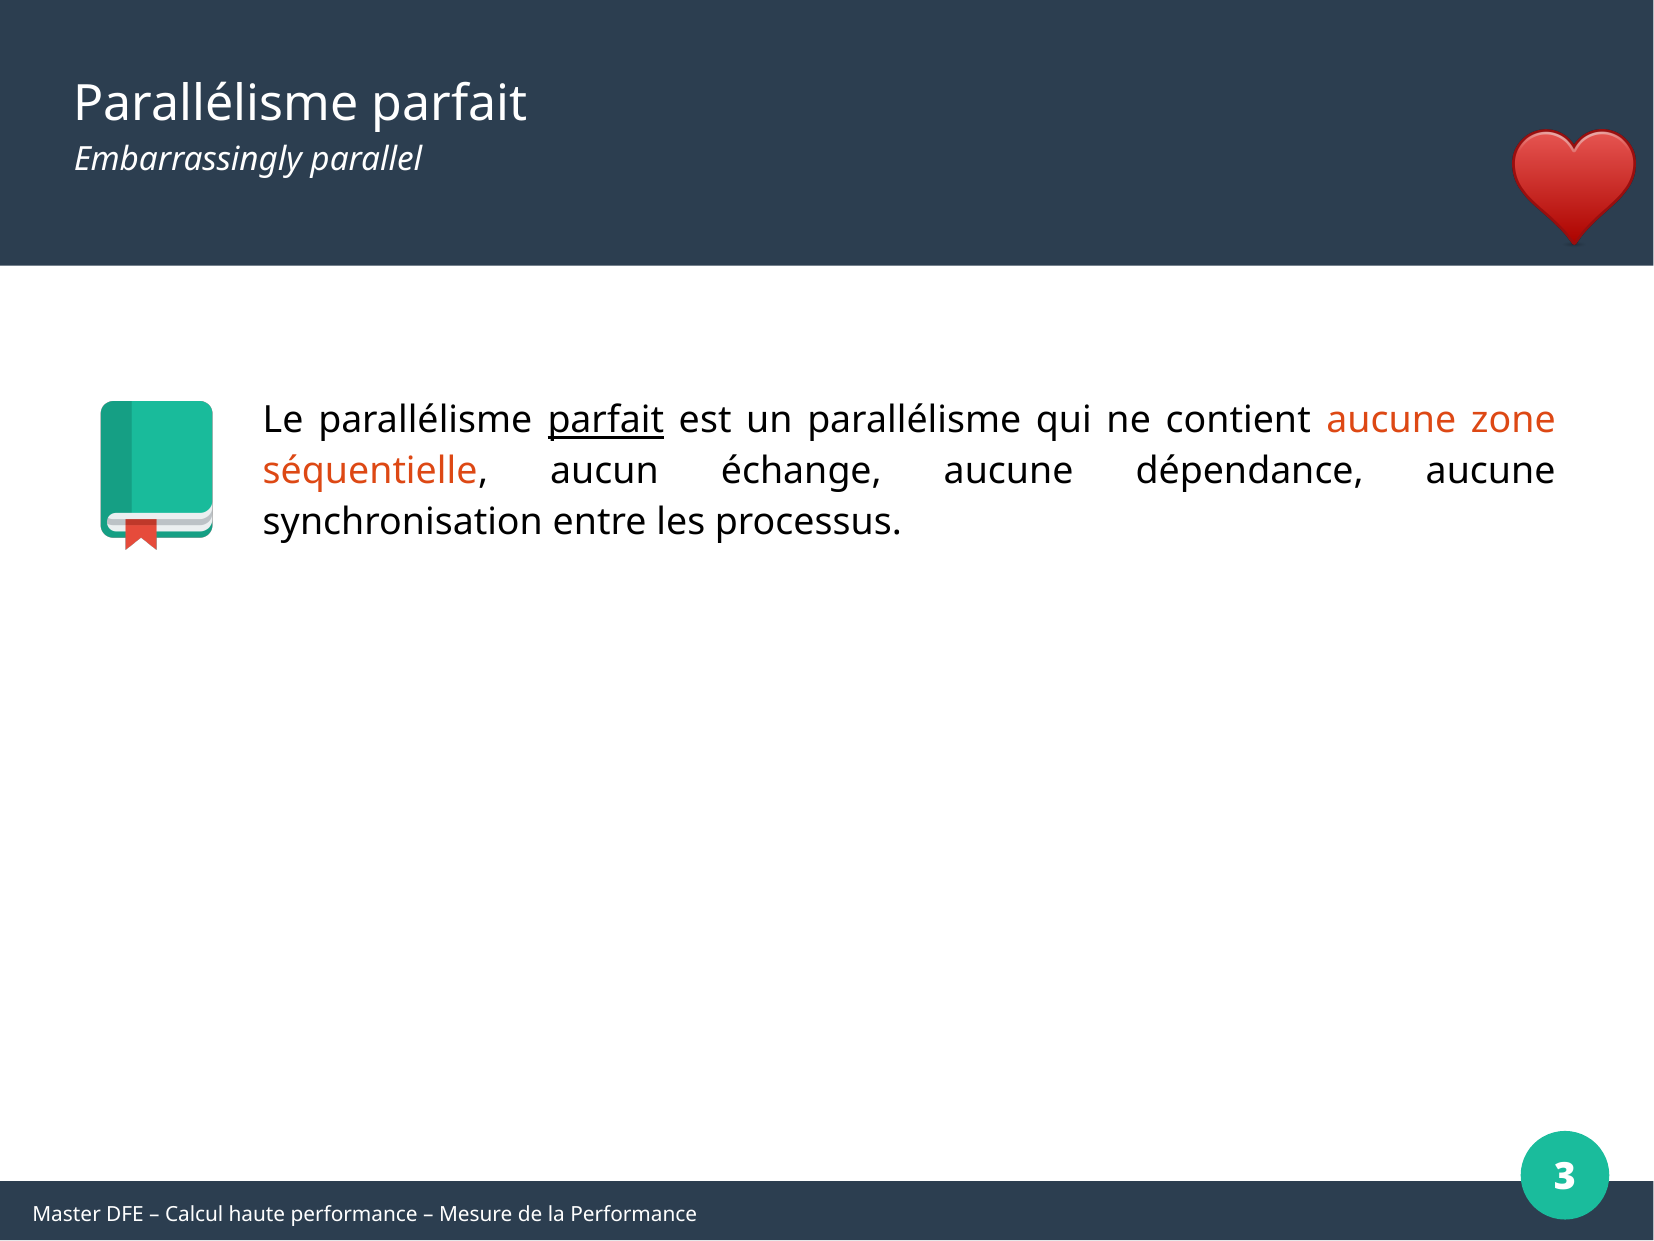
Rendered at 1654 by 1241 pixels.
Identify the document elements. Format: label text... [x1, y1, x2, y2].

text_box Le parallélisme parfait est un parallélisme qui ne contient aucune zone séquentielle, aucun échange, aucune dépendance, aucune synchronisation entre les processus. [248, 385, 1571, 553]
picture [1512, 129, 1636, 248]
picture [82, 401, 231, 550]
text_box Parallélisme parfait Embarrassingly parallel [59, 59, 1477, 187]
text_box Master DFE – Calcul haute performance – Mesure de la Performance [17, 1191, 1436, 1235]
